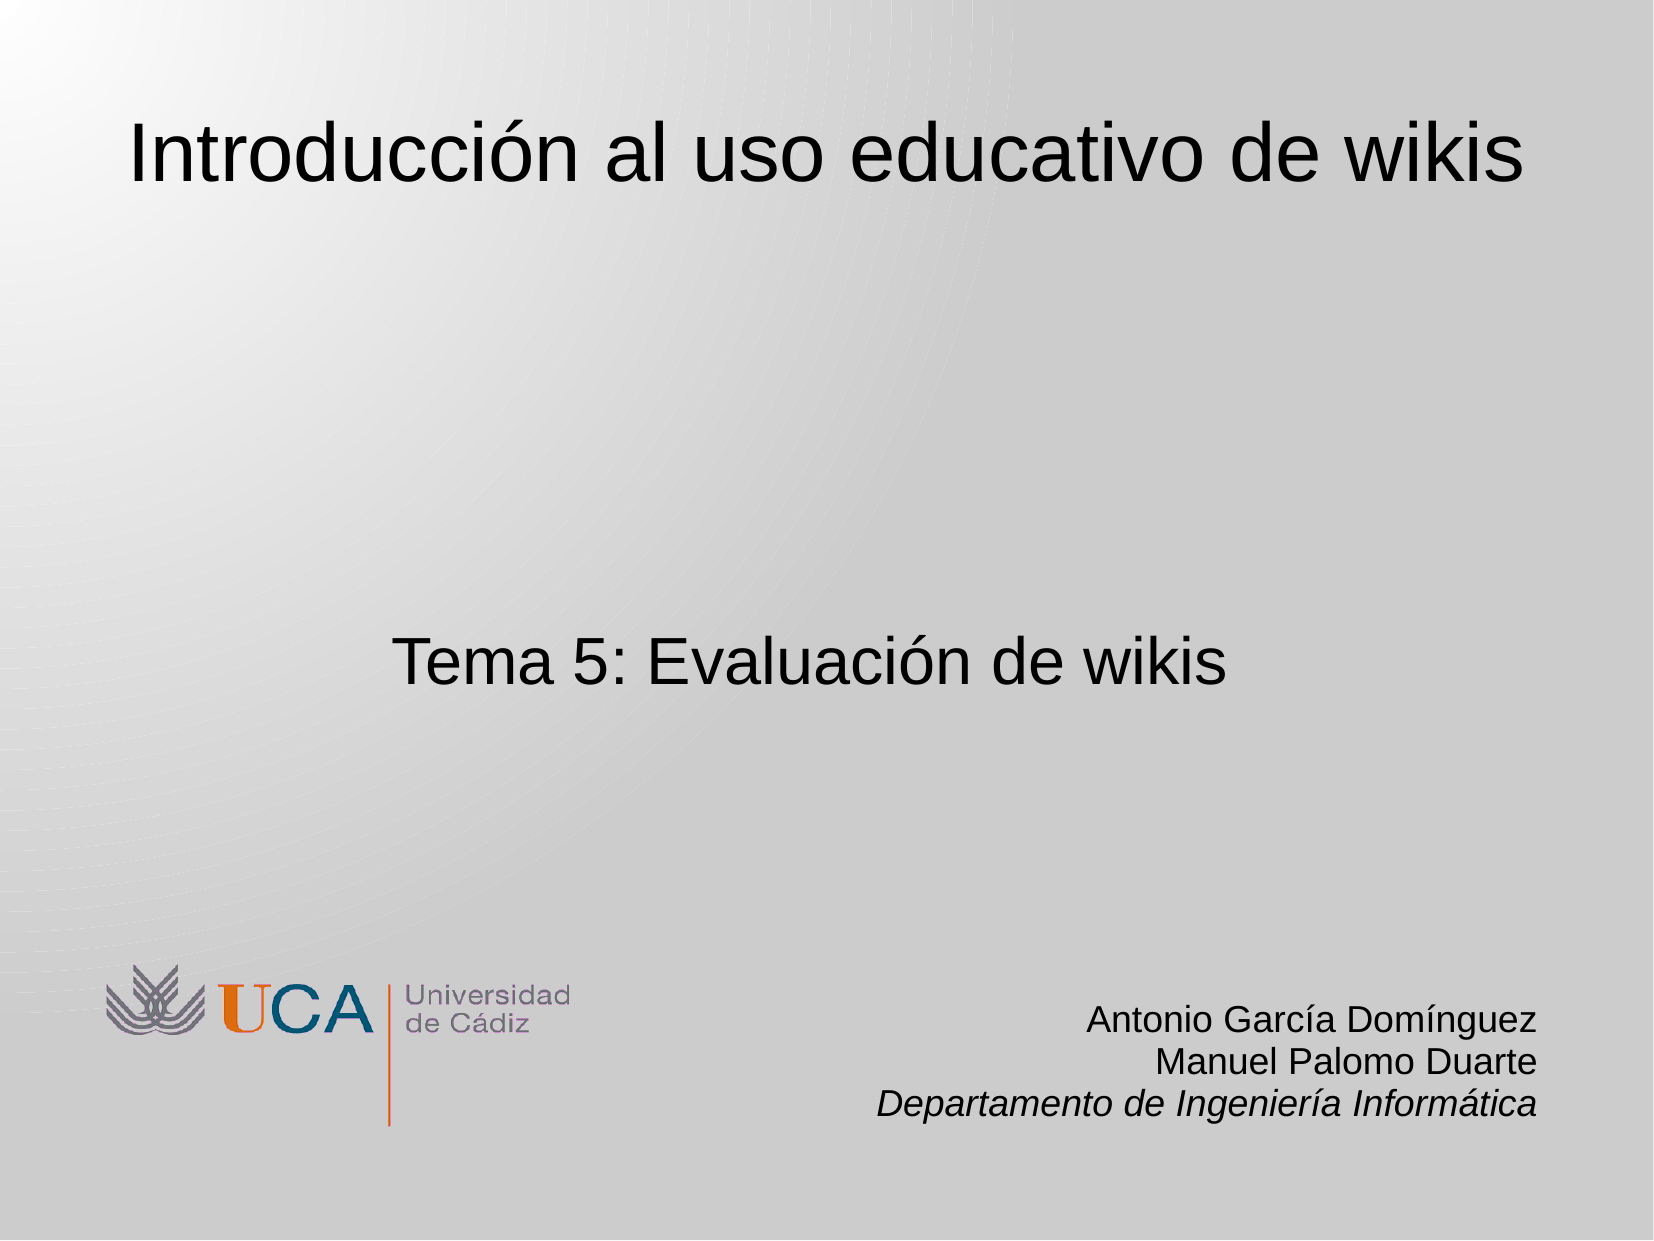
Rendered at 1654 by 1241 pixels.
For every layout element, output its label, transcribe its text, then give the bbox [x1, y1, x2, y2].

title Introducción al uso educativo de wikis [82, 49, 1571, 257]
picture [101, 956, 579, 1134]
subtitle Tema 5: Evaluación de wikis Antonio García Domínguez Manuel Palomo Duarte Departamento de Ingeniería Informática [82, 175, 1538, 1125]
